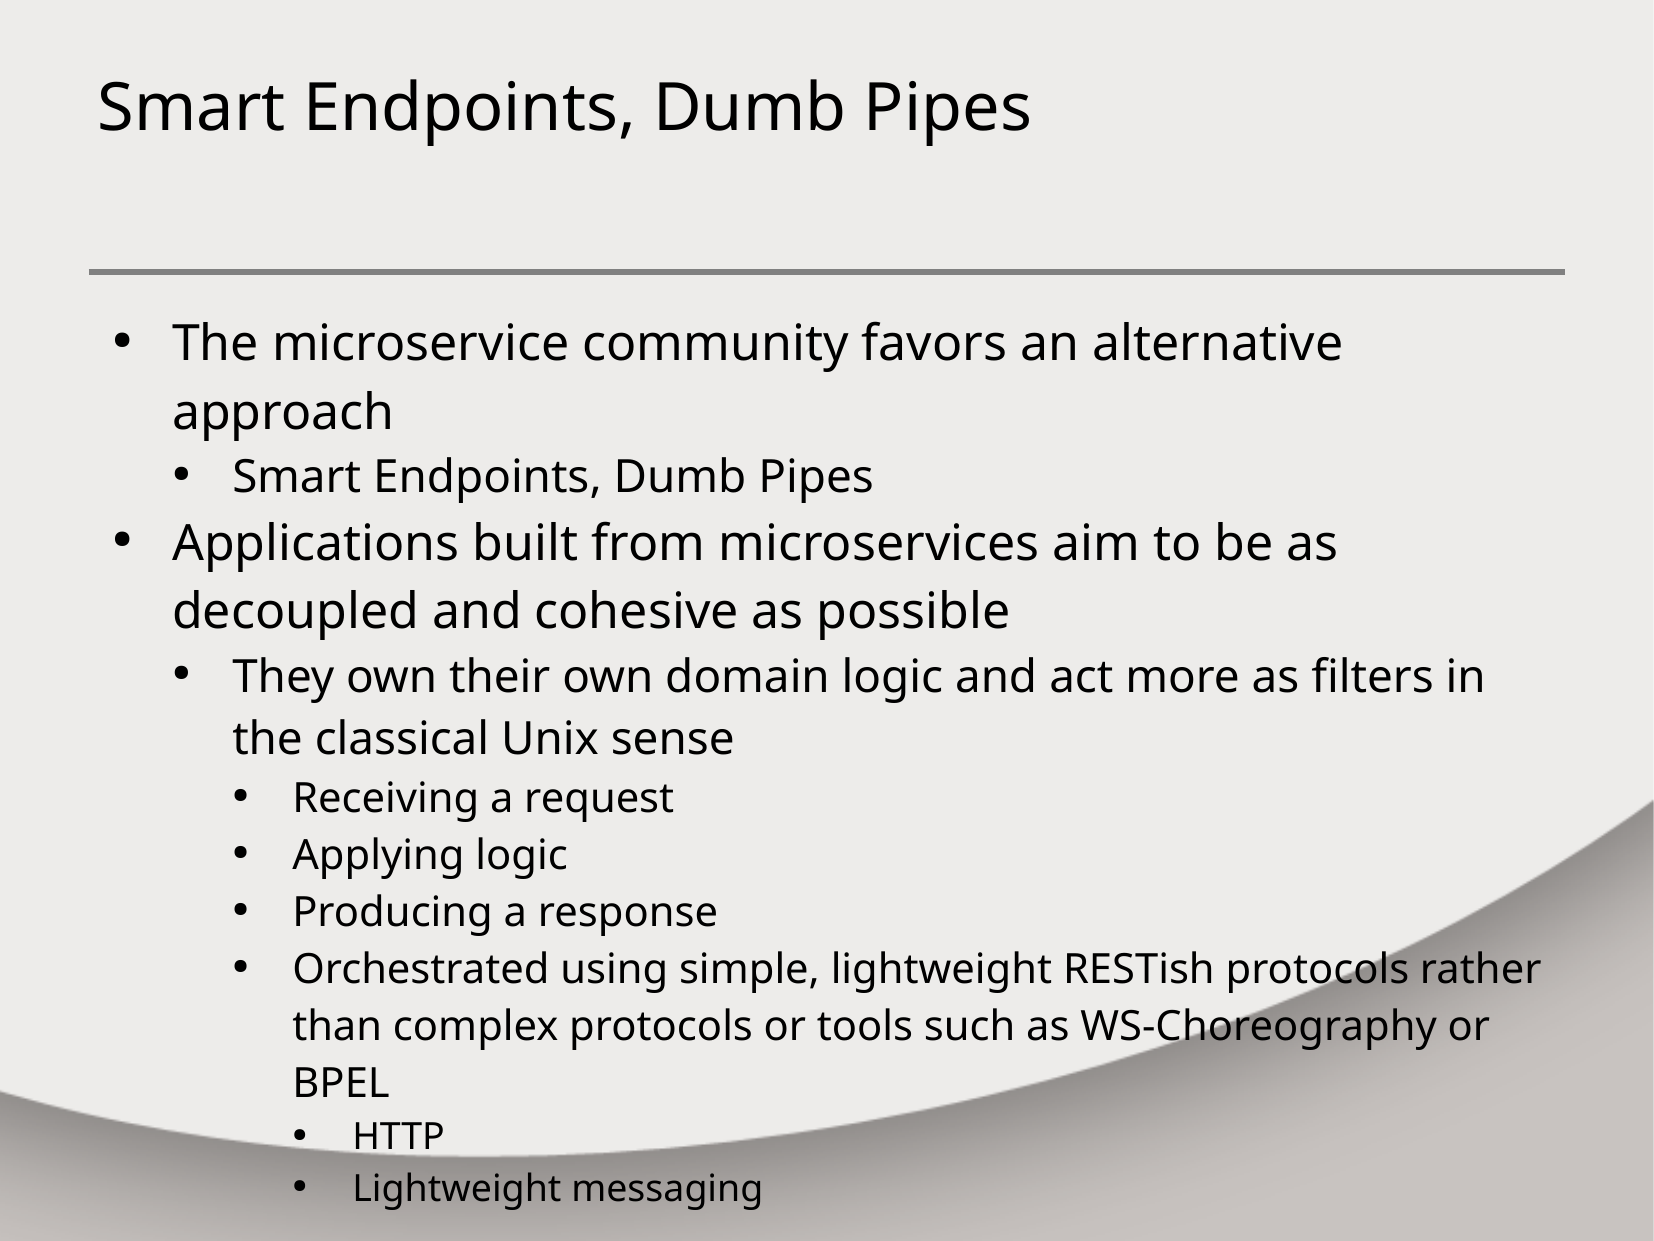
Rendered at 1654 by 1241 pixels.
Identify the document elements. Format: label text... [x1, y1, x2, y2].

picture [0, 0, 1654, 1241]
title Smart Endpoints, Dumb Pipes [97, 75, 1561, 226]
text_box The microservice community favors an alternative approach Smart Endpoints, Dumb Pipes Applications built from microservices aim to be as decoupled and cohesive as possible They own their own domain logic and act more as filters in the classical Unix sense Receiving a request Applying logic Producing a response Orchestrated using simple, lightweight RESTish protocols rather than complex protocols or tools such as WS-Choreography or BPEL HTTP Lightweight messaging [97, 300, 1561, 1163]
